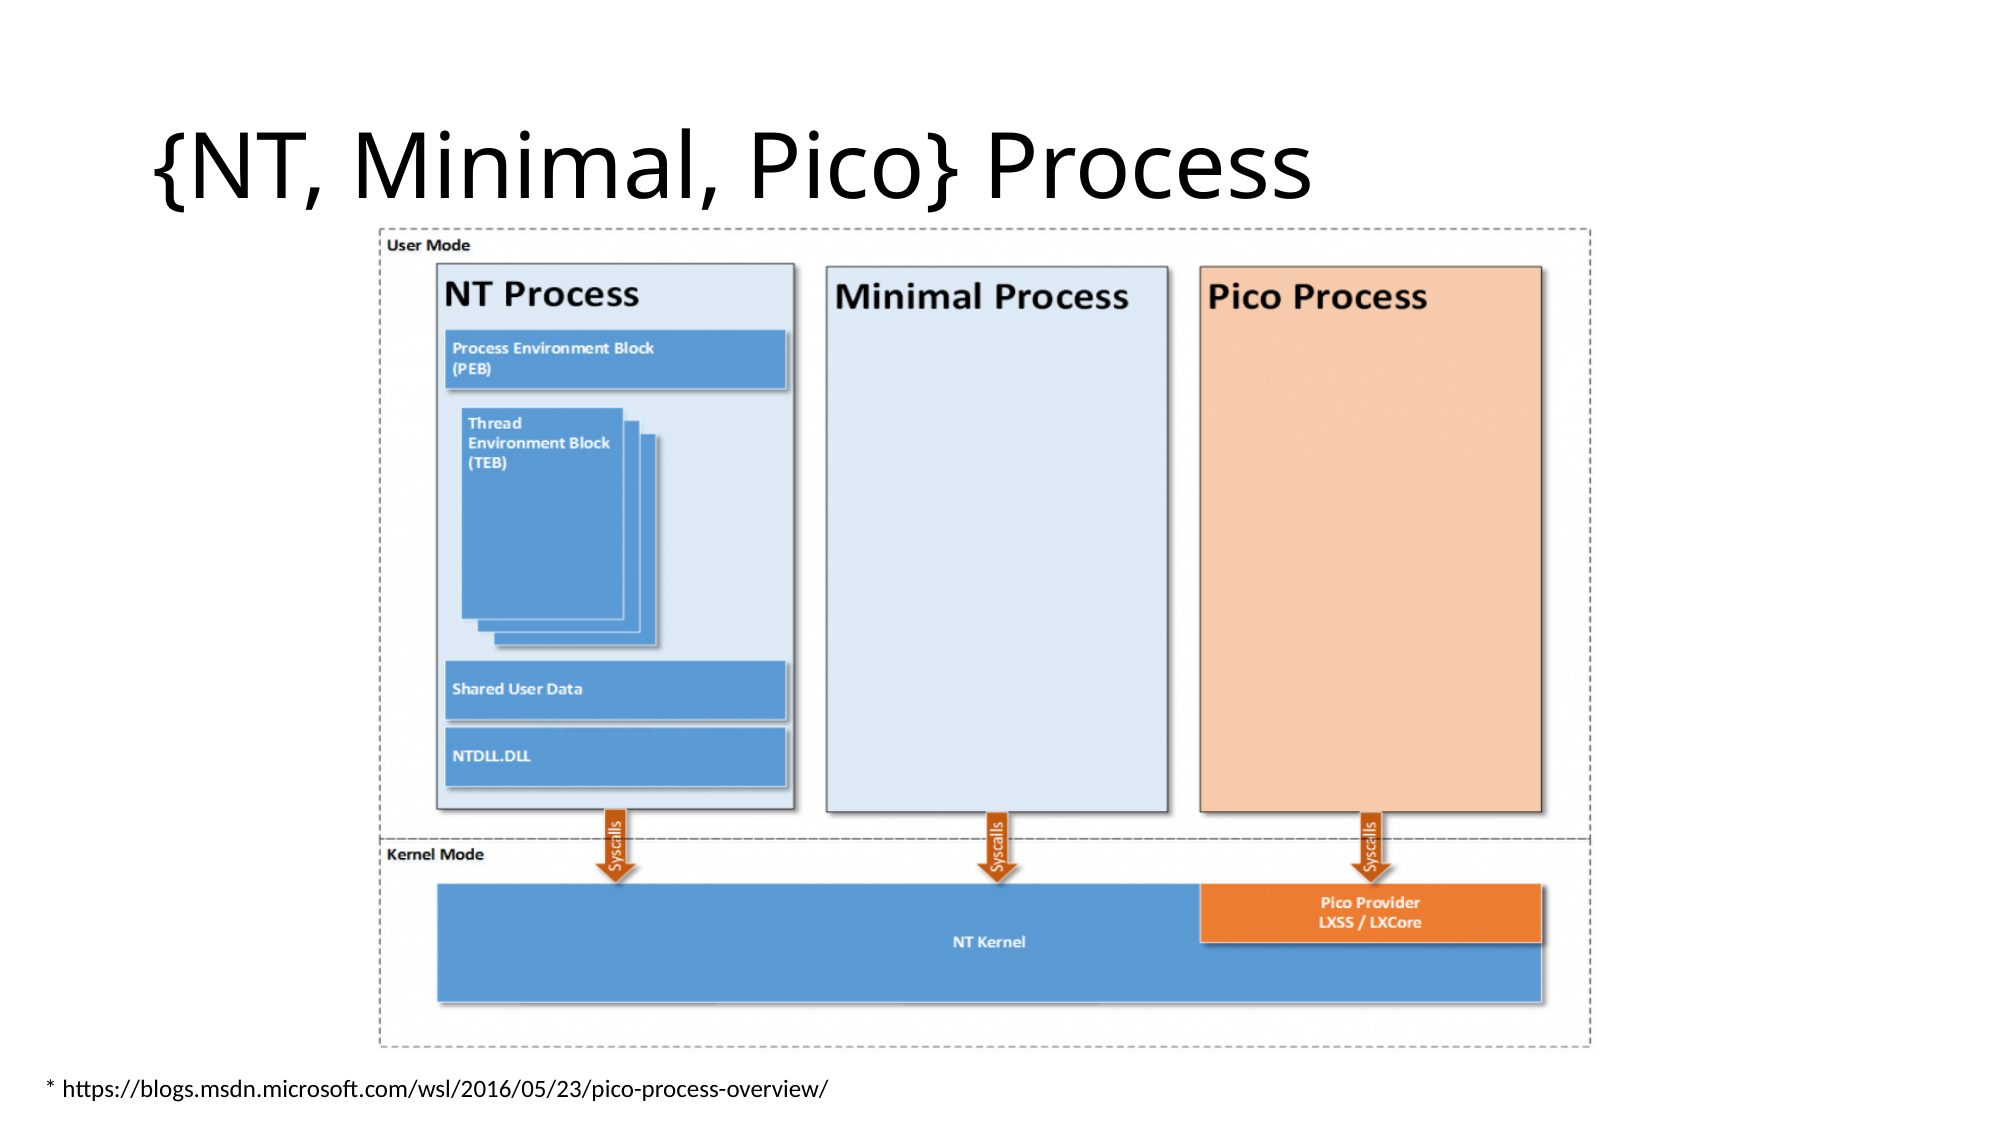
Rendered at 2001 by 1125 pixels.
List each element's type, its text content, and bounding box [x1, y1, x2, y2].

text_box * https://blogs.msdn.microsoft.com/wsl/2016/05/23/pico-process-overview/ [29, 1065, 882, 1110]
title {NT, Minimal, Pico} Process [137, 59, 1863, 278]
picture [375, 222, 1596, 1054]
